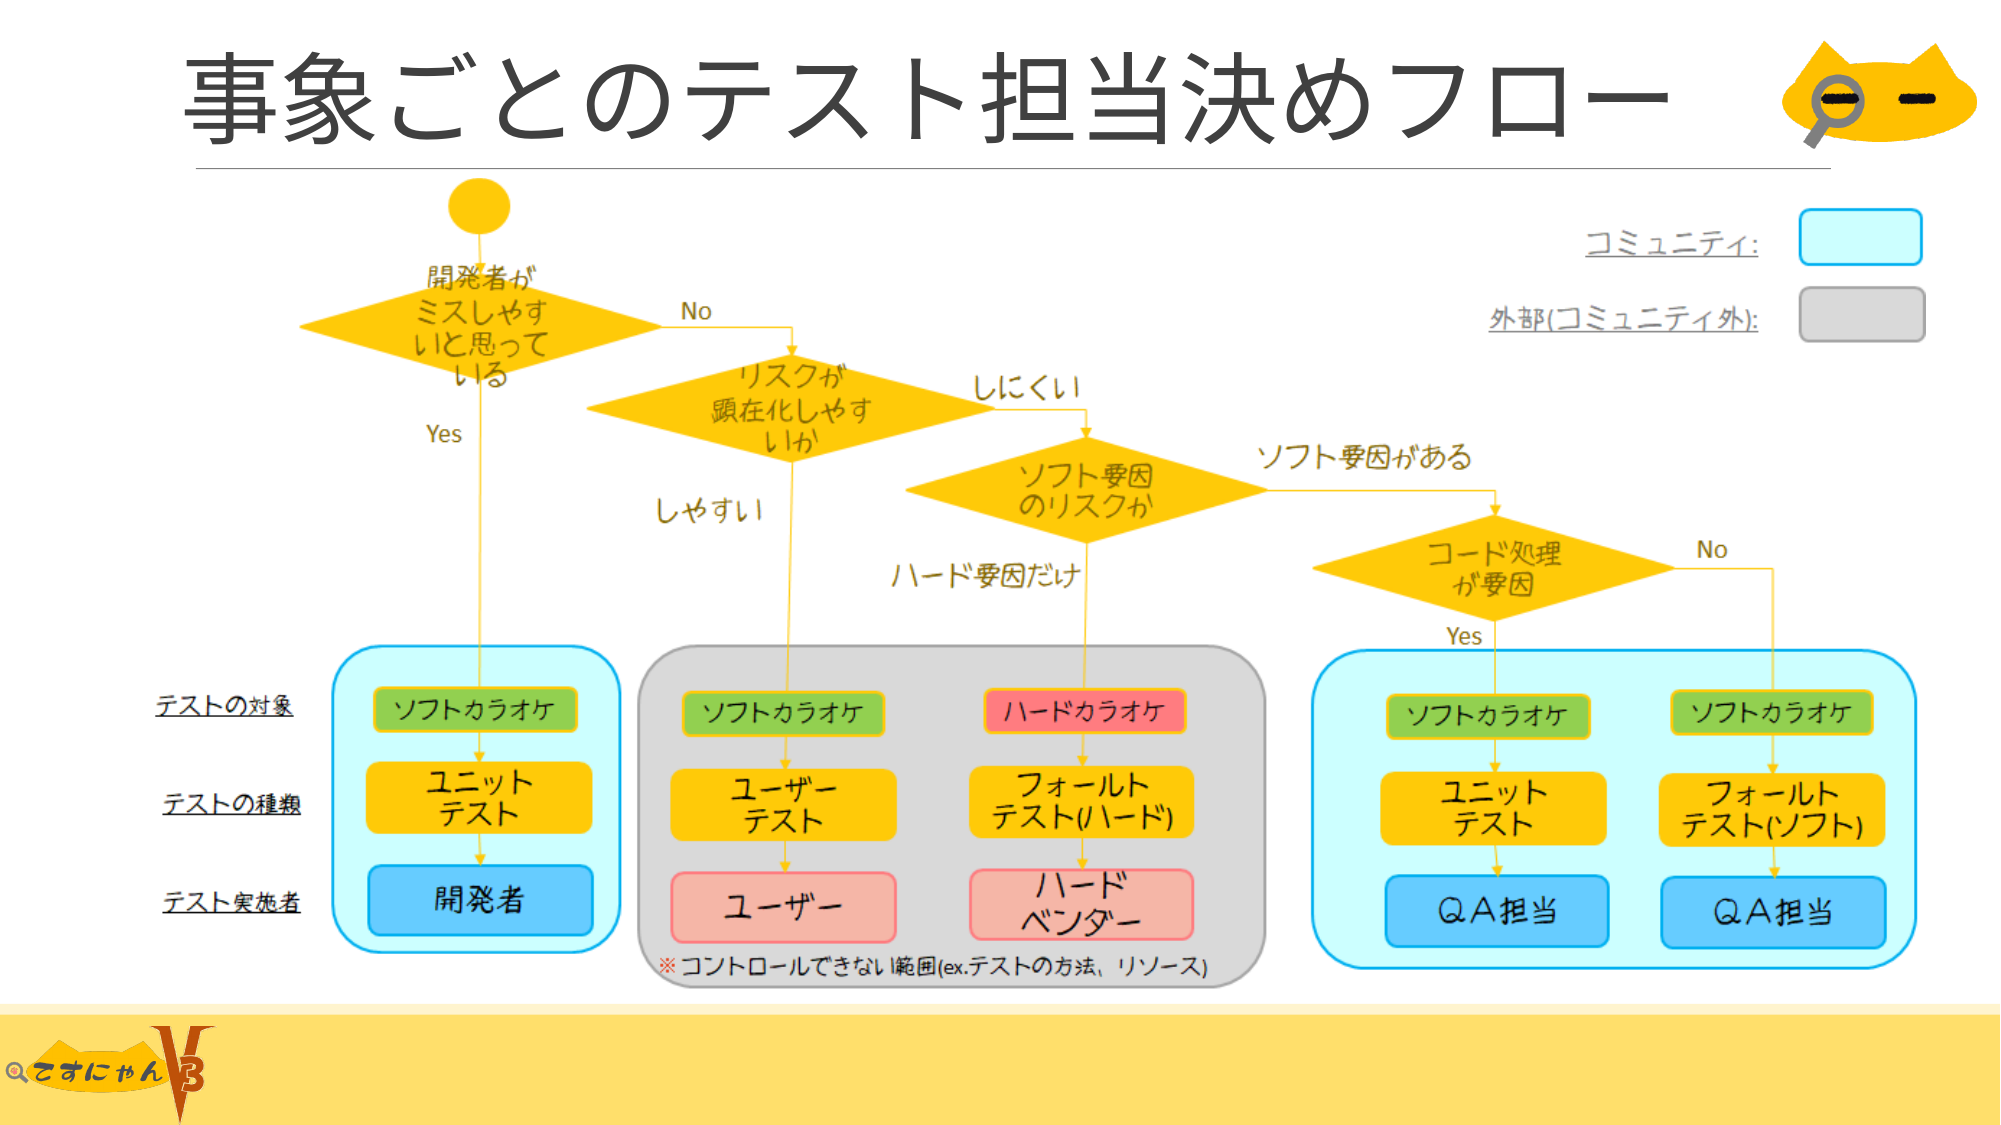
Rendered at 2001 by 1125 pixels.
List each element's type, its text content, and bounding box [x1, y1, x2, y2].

picture [2, 1026, 217, 1125]
picture [1830, 40, 1977, 149]
title 事象ごとのテスト担当決めフロー [180, 22, 1830, 163]
picture [141, 178, 1926, 993]
